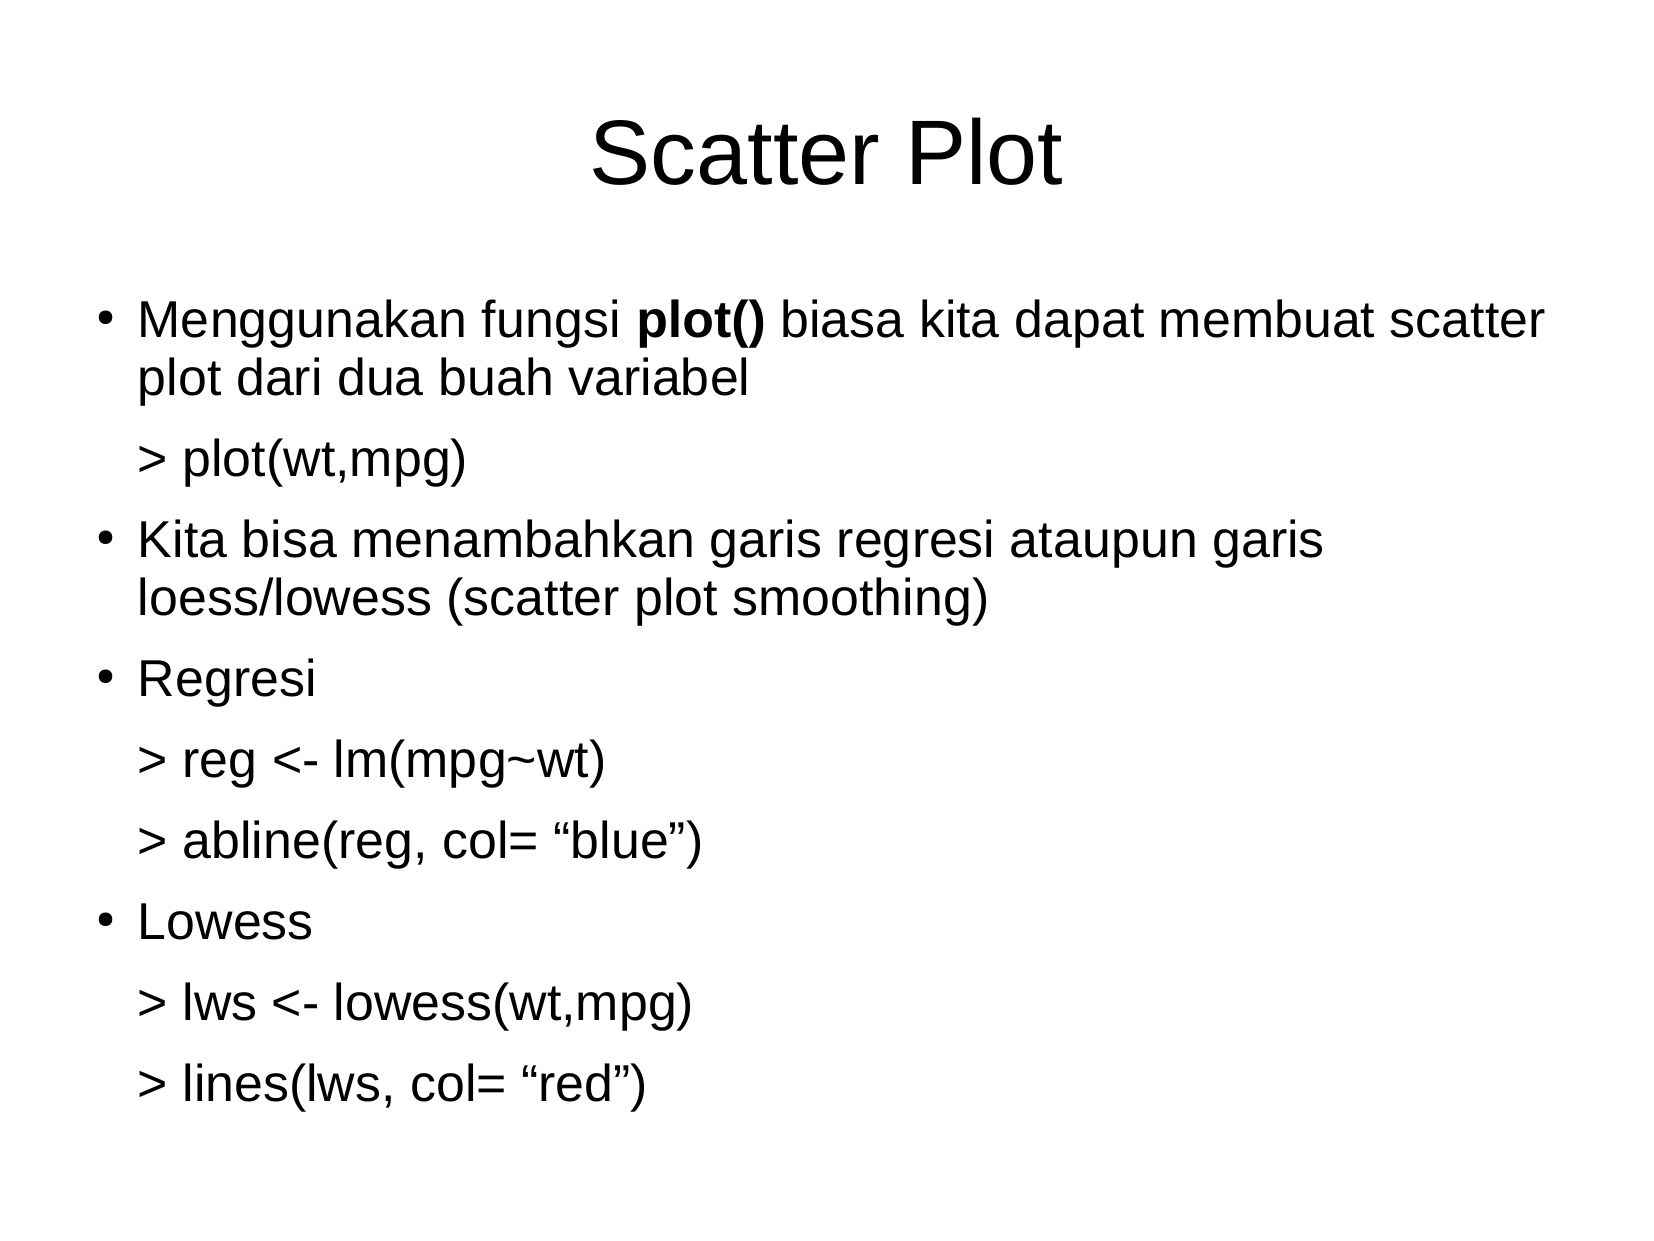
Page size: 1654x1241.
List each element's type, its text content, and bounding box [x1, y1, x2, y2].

title Scatter Plot [82, 49, 1571, 257]
list Menggunakan fungsi plot() biasa kita dapat membuat scatter plot dari dua buah variabel > plot(wt,mpg) Kita bisa menambahkan garis regresi ataupun garis loess/lowess (scatter plot smoothing) Regresi > reg <- lm(mpg~wt) > abline(reg, col= “blue”) Lowess > lws <- lowess(wt,mpg) > lines(lws, col= “red”) [82, 290, 1571, 1126]
